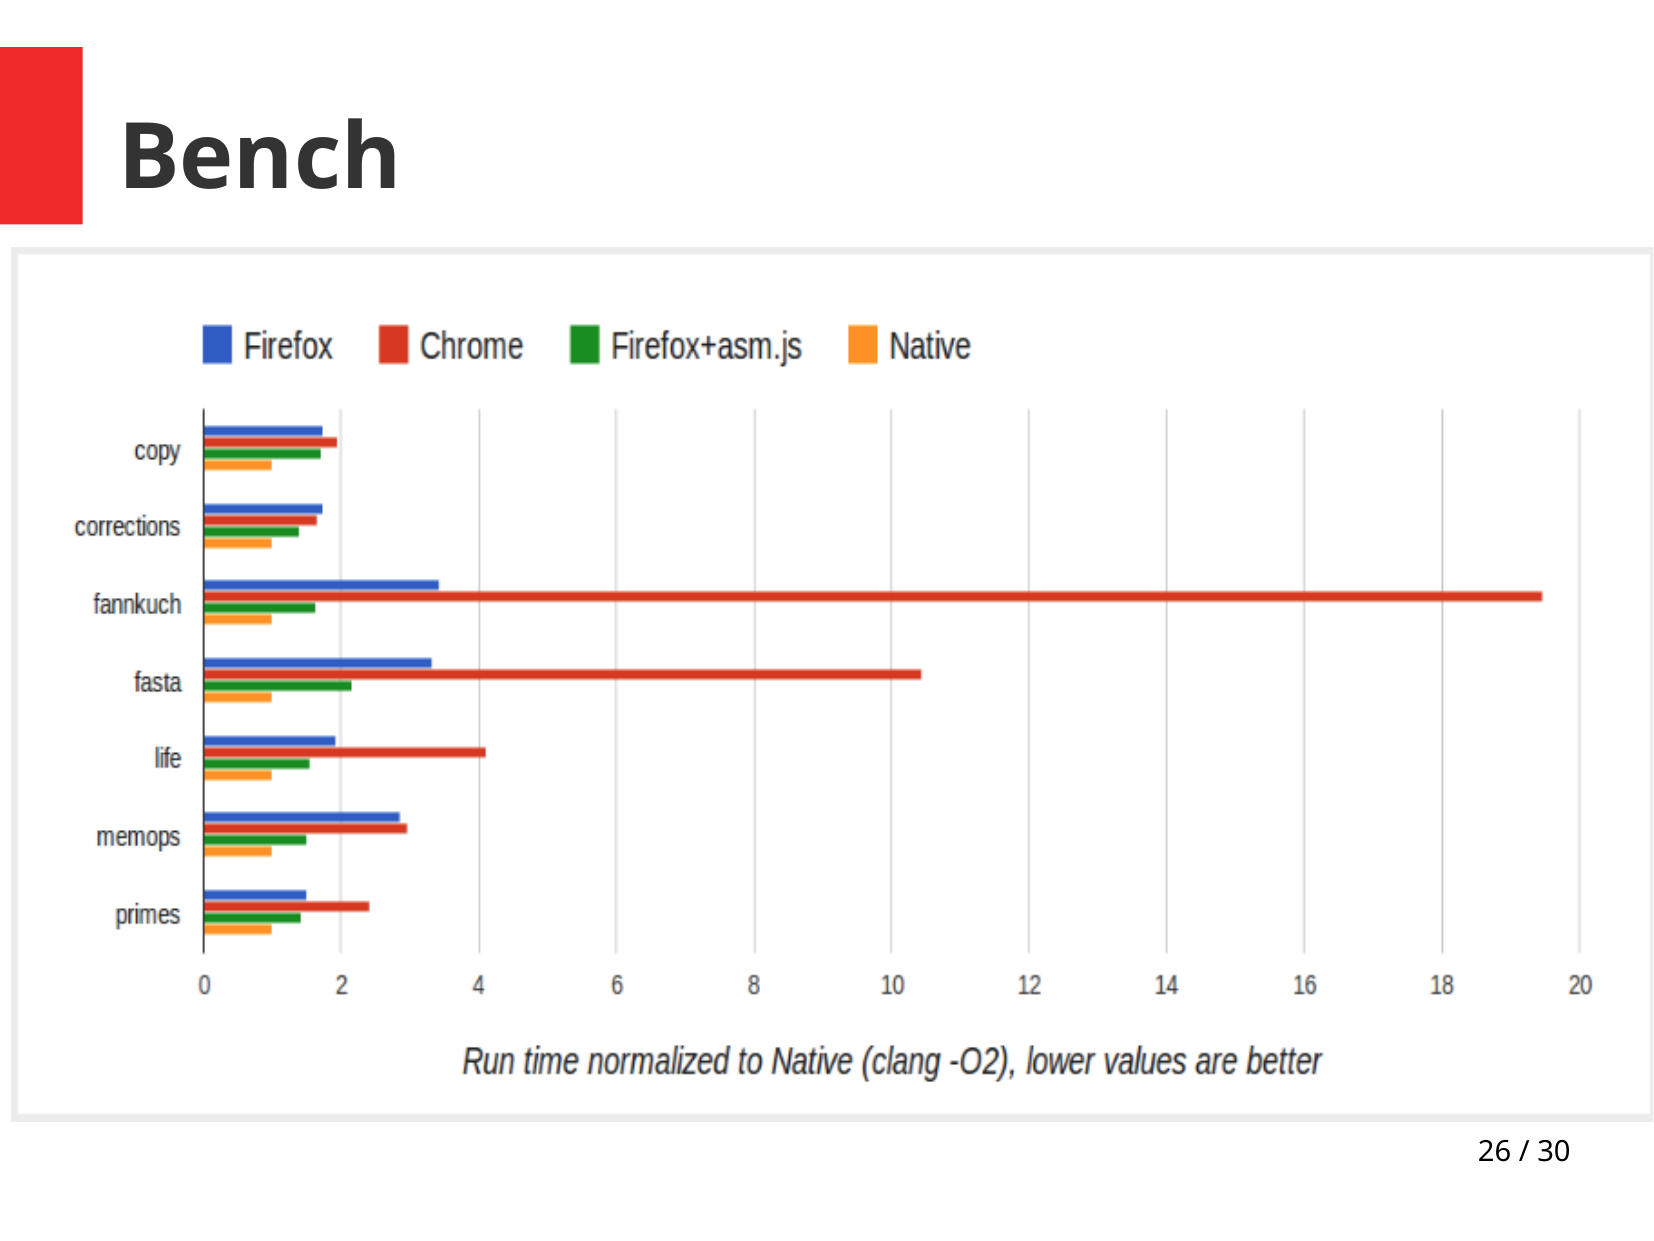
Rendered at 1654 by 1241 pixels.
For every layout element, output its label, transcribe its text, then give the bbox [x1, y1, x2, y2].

title Bench [118, 49, 1571, 247]
picture [11, 247, 1654, 1123]
